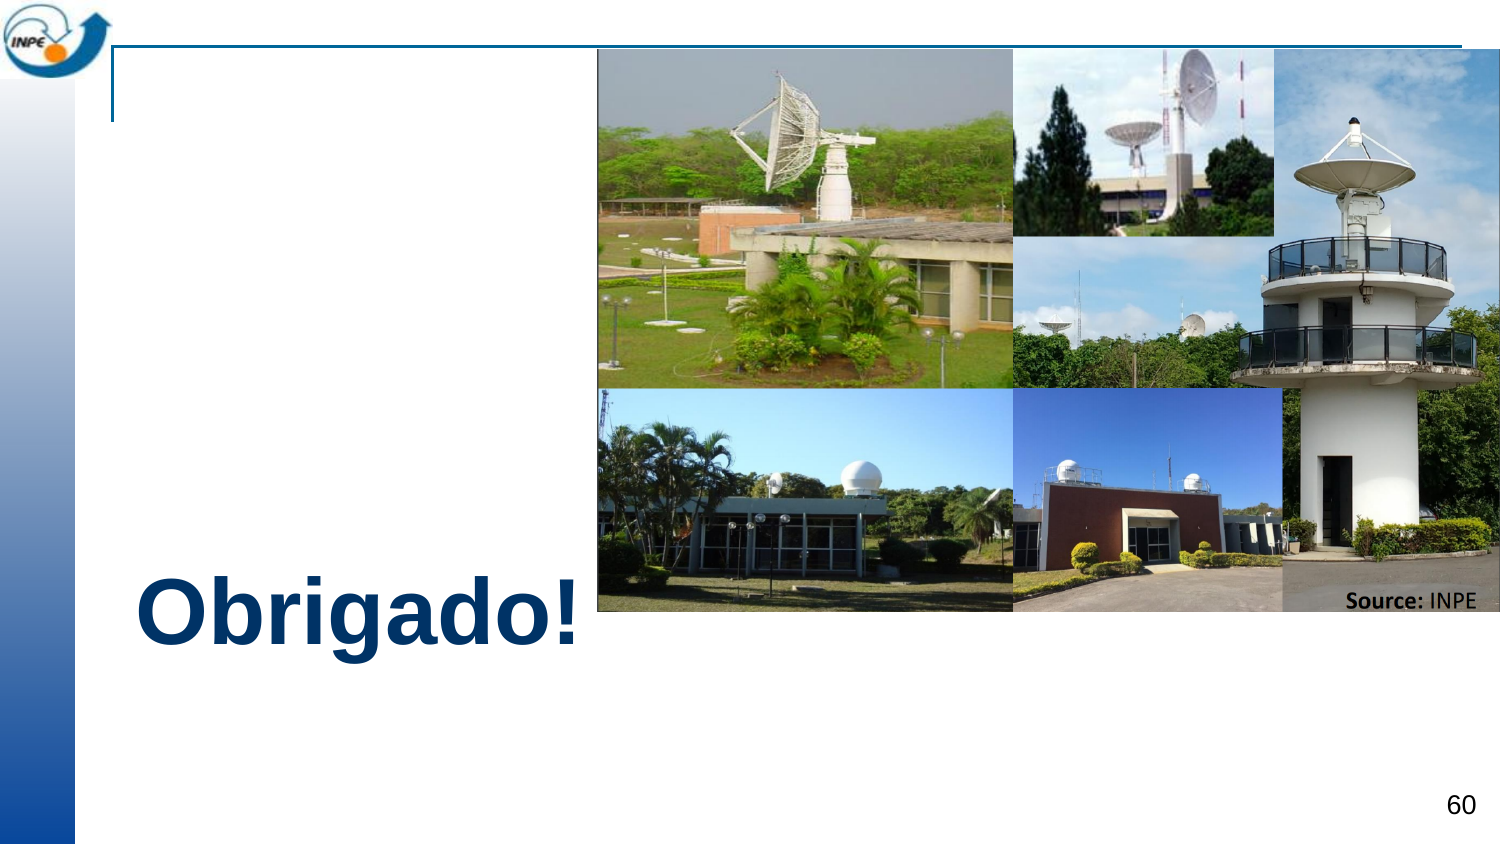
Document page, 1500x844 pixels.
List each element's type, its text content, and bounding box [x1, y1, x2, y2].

picture [597, 49, 1500, 613]
slide_number <number> [1403, 779, 1494, 844]
picture [0, 0, 113, 79]
title Obrigado! [118, 542, 1394, 710]
